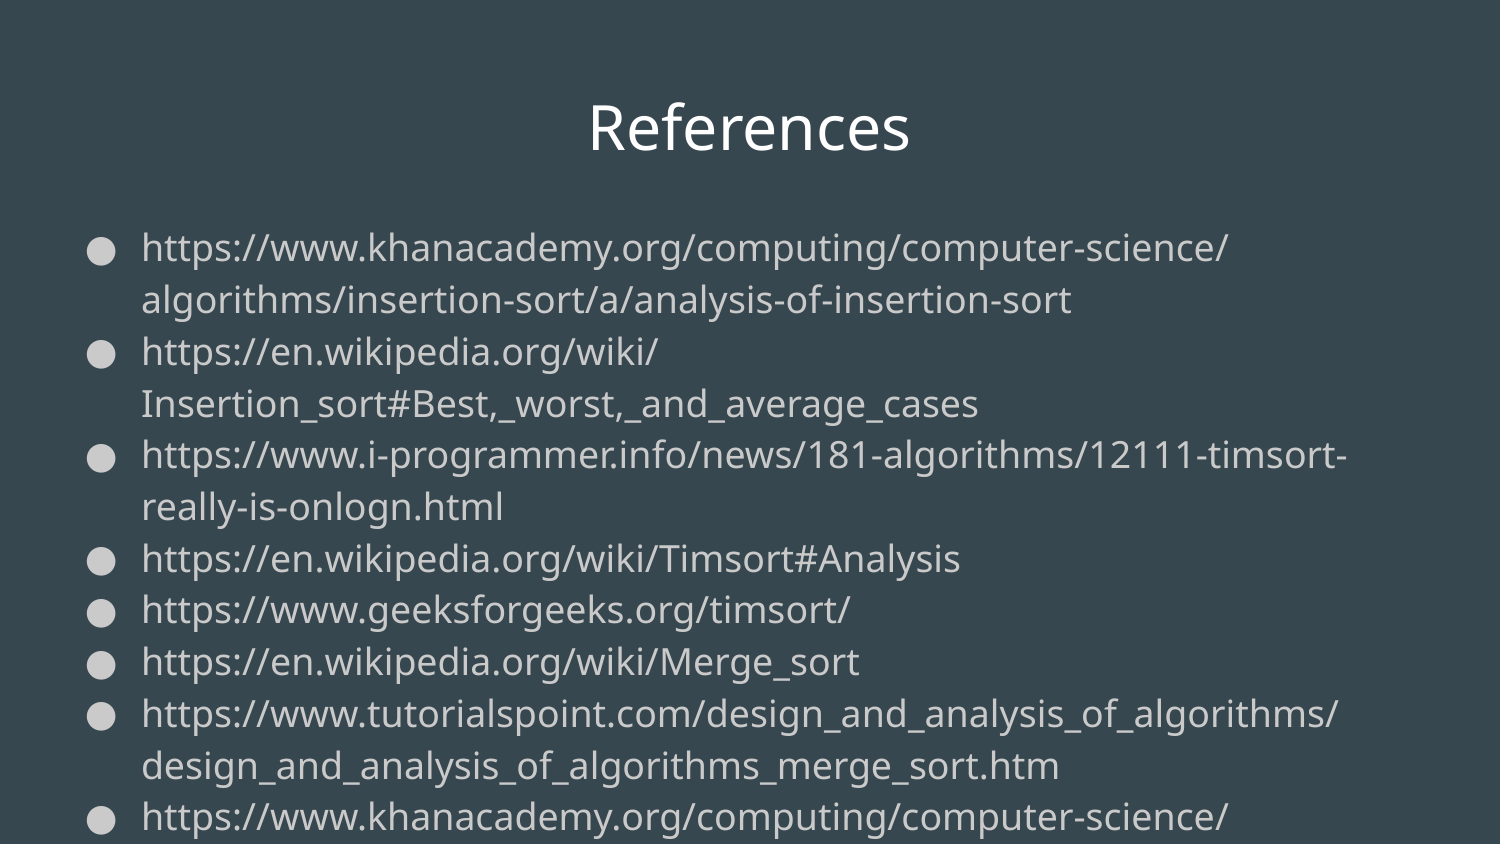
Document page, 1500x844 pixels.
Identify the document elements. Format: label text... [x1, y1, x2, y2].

list https://www.khanacademy.org/computing/computer-science/algorithms/insertion-sort/a/analysis-of-insertion-sort https://en.wikipedia.org/wiki/Insertion_sort#Best,_worst,_and_average_cases https://www.i-programmer.info/news/181-algorithms/12111-timsort-really-is-onlogn.html https://en.wikipedia.org/wiki/Timsort#Analysis https://www.geeksforgeeks.org/timsort/ https://en.wikipedia.org/wiki/Merge_sort https://www.tutorialspoint.com/design_and_analysis_of_algorithms/design_and_analysis_of_algorithms_merge_sort.htm https://www.khanacademy.org/computing/computer-science/algorithms/merge-sort/a/analysis-of-merge-sort [51, 202, 1449, 763]
title References [51, 72, 1449, 167]
